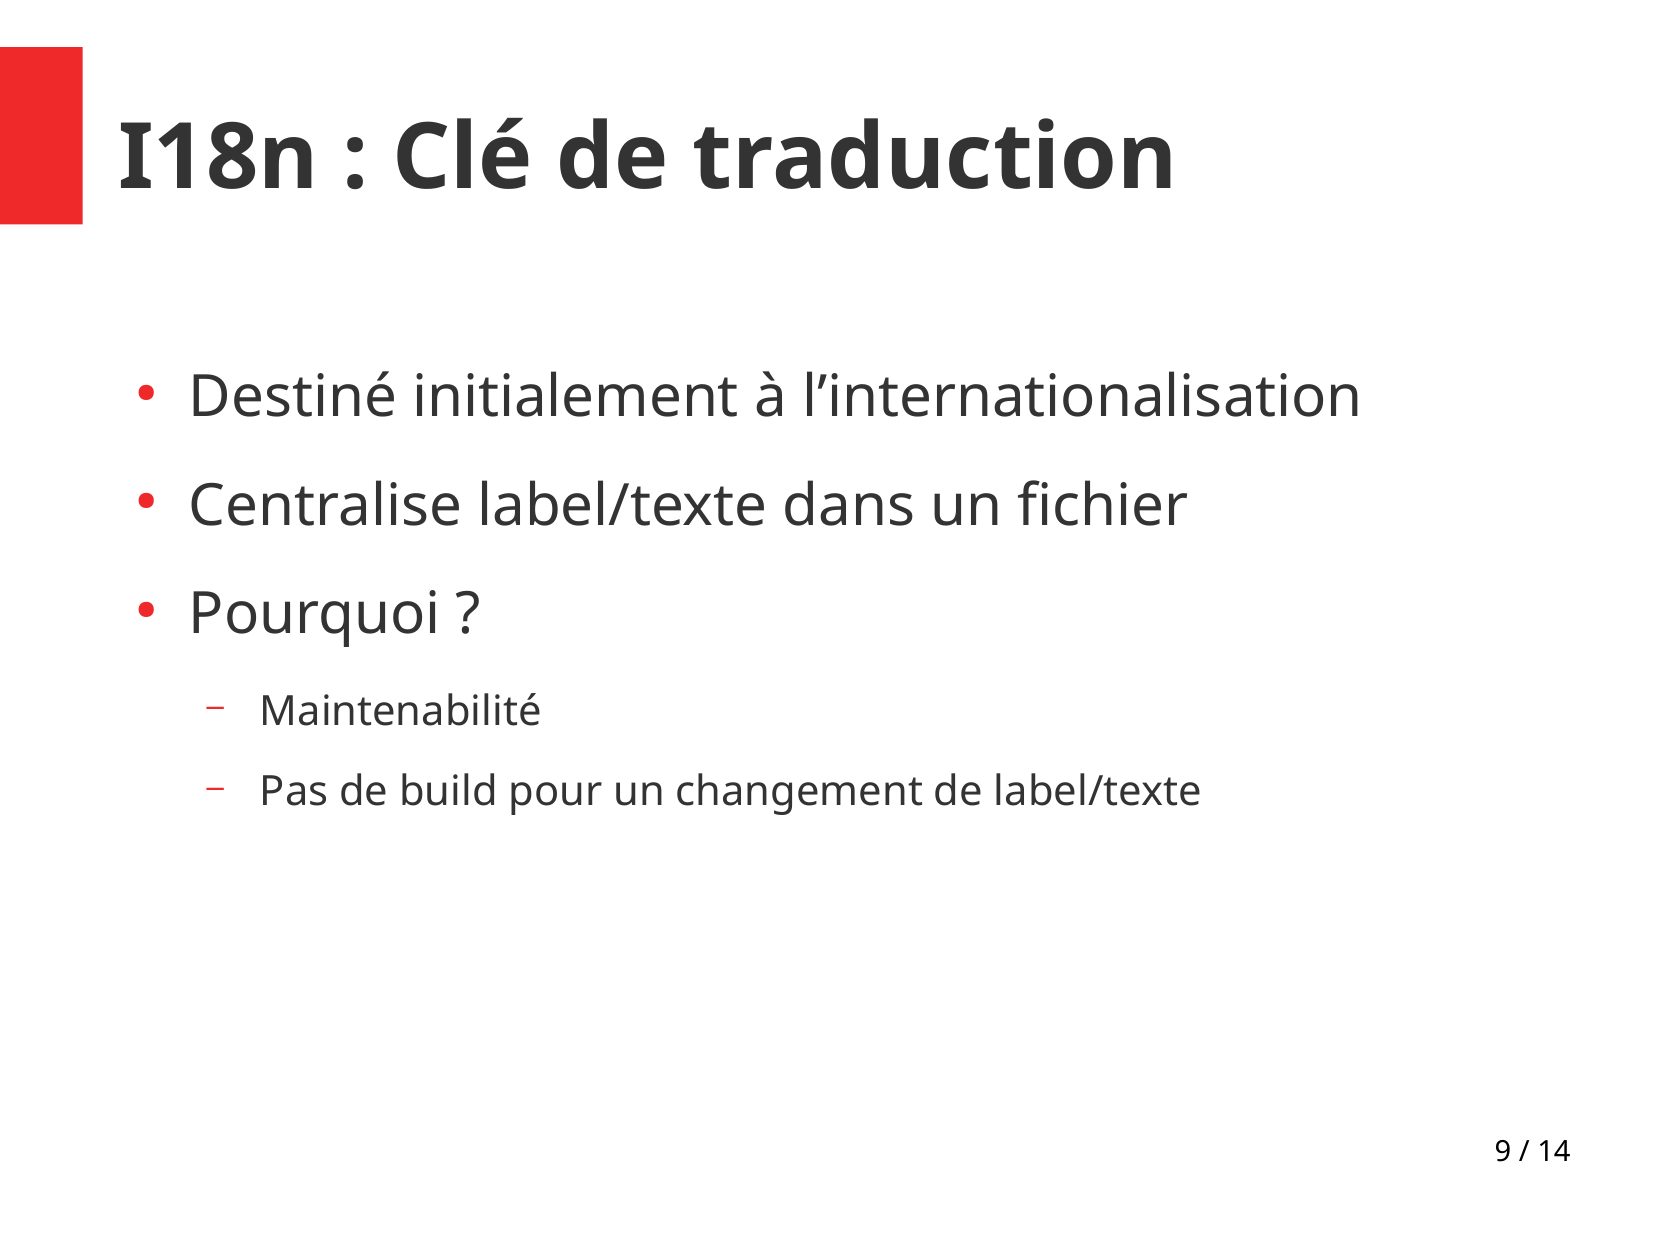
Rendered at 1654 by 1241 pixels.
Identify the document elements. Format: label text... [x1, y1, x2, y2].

title I18n : Clé de traduction [118, 49, 1571, 257]
list Destiné initialement à l’internationalisation Centralise label/texte dans un fichier Pourquoi ? Maintenabilité Pas de build pour un changement de label/texte [118, 354, 1536, 1074]
